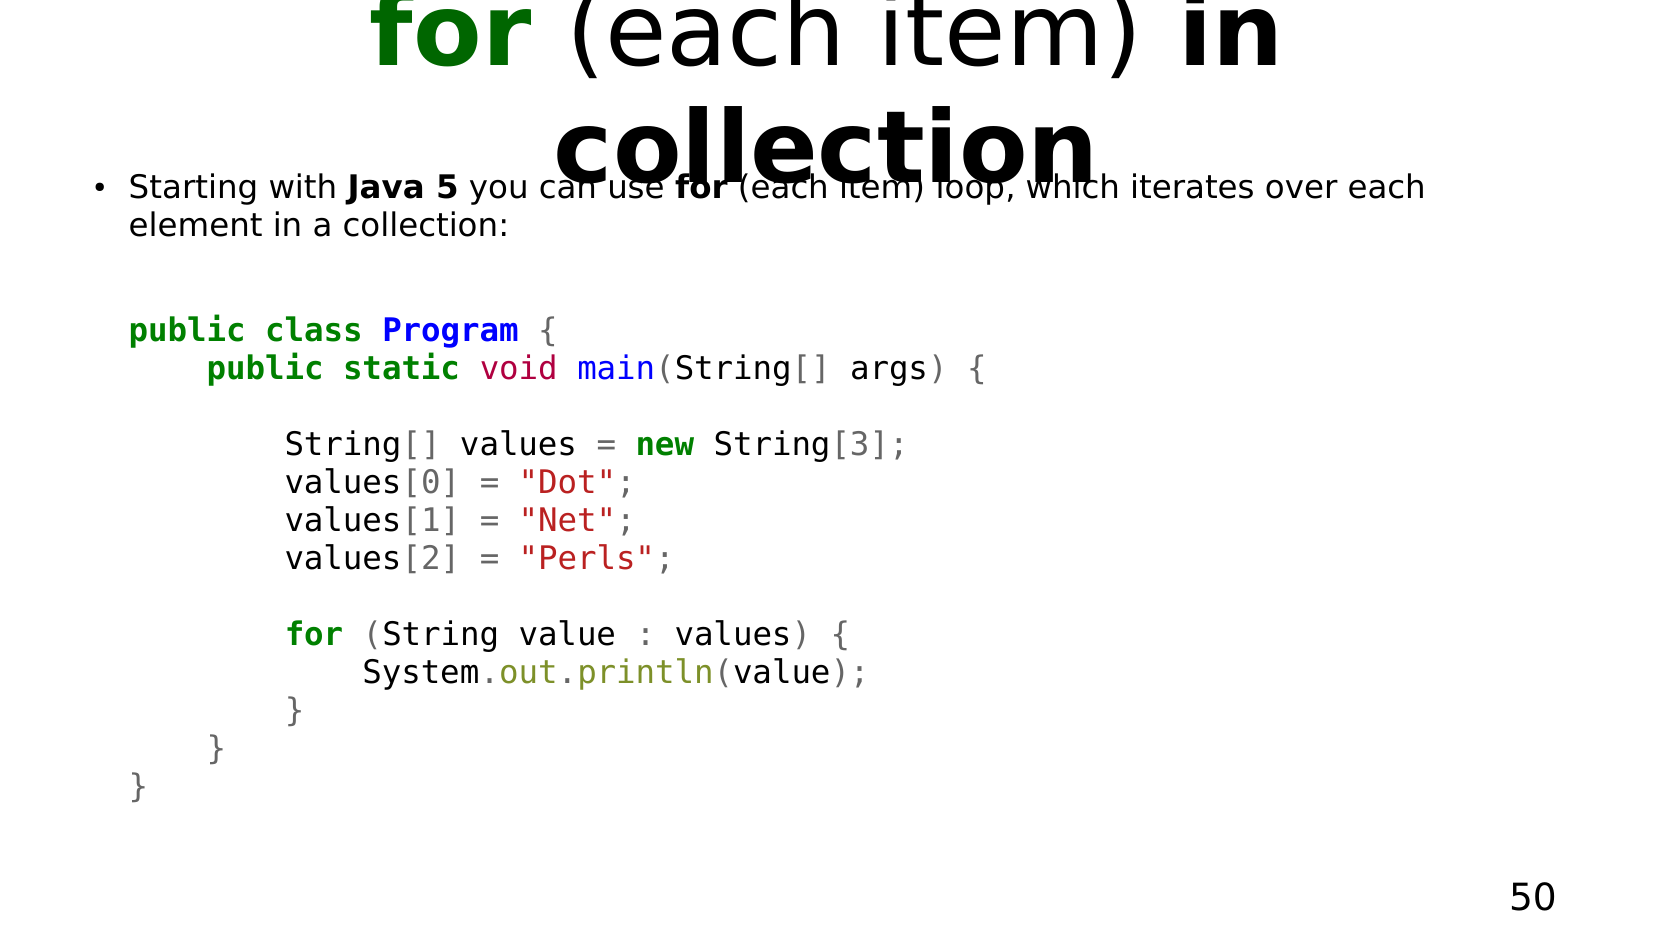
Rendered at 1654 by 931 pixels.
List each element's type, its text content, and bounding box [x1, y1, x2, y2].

list Starting with Java 5 you can use for (each item) loop, which iterates over each element in a collection: public class Program { public static void main(String[] args) { String[] values = new String[3]; values[0] = "Dot"; values[1] = "Net"; values[2] = "Perls"; for (String value : values) { System.out.println(value); } } } [82, 168, 1538, 889]
title for (each item) in collection [82, 0, 1571, 206]
